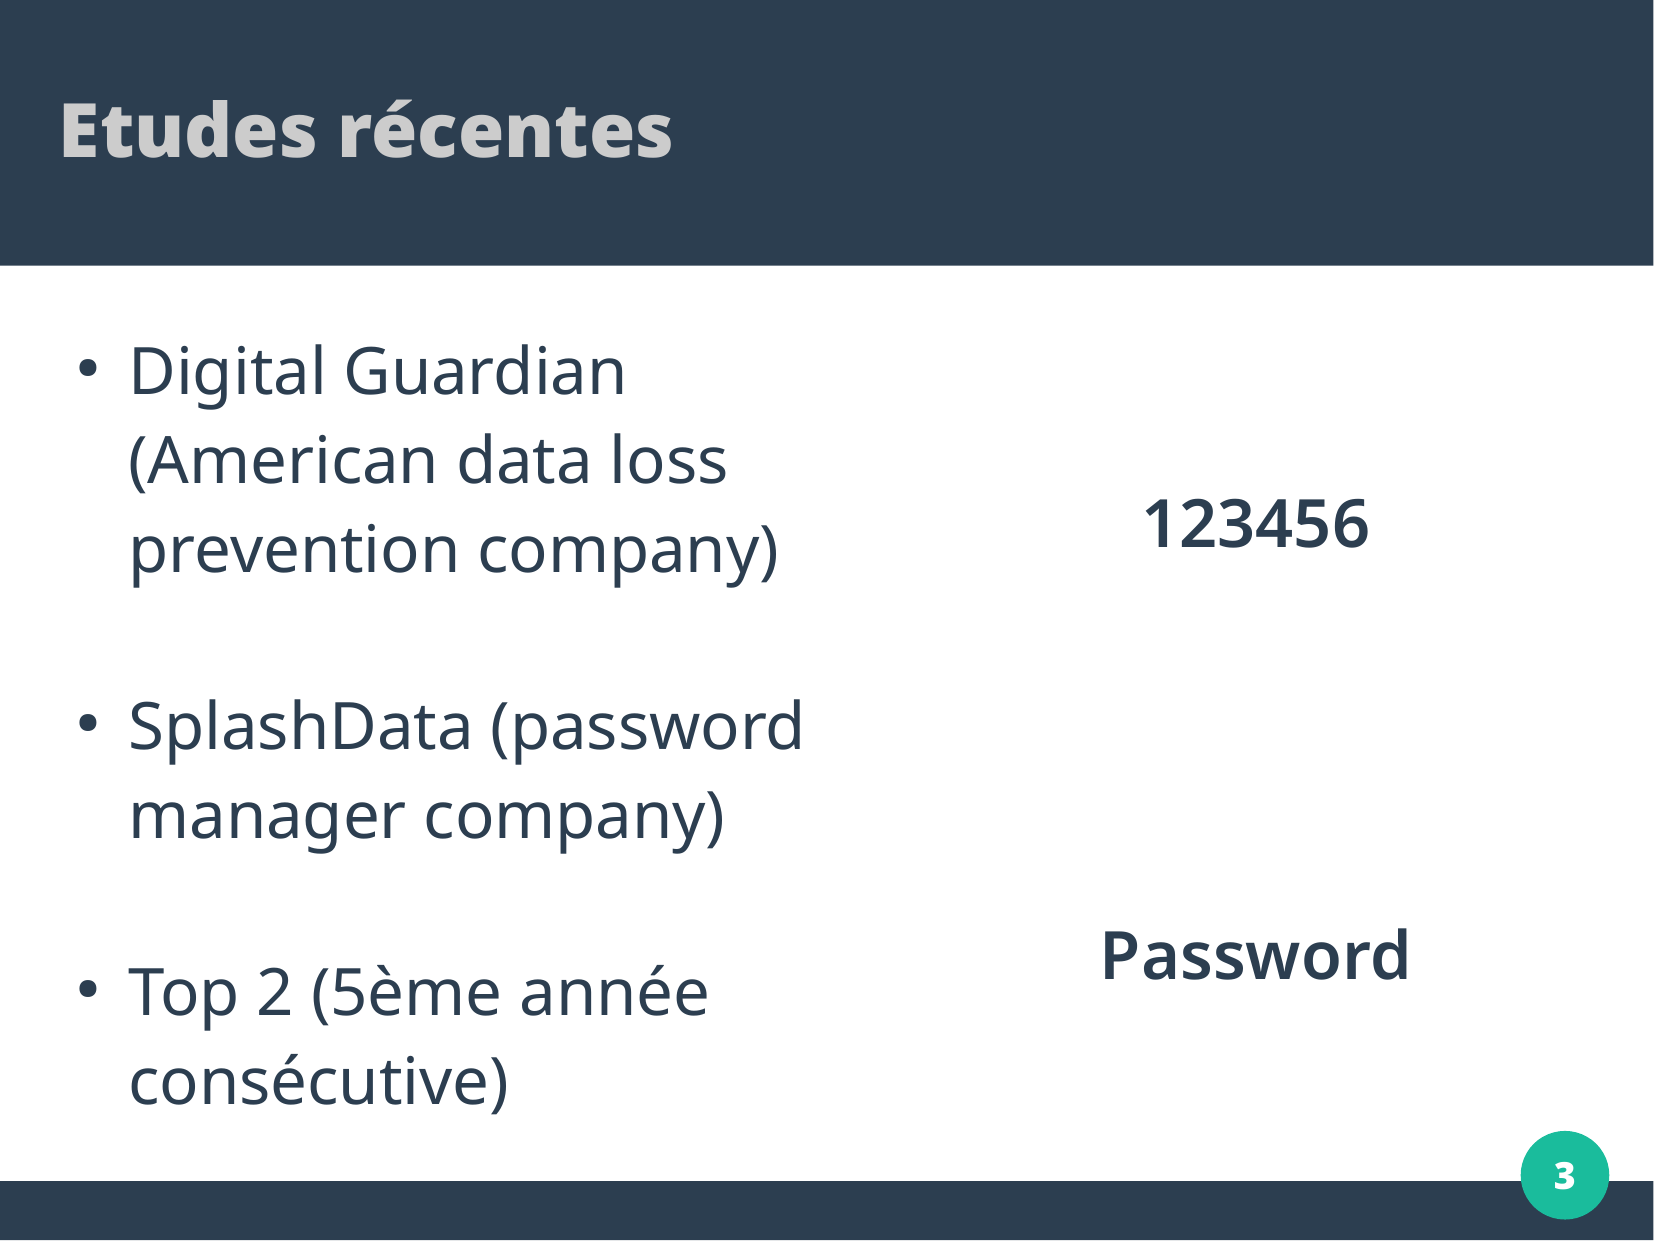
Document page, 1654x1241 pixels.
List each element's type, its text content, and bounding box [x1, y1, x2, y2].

list 123456 [845, 324, 1596, 720]
list Digital Guardian (American data loss prevention company) SplashData (password manager company) Top 2 (5ème année consécutive) [59, 324, 809, 1152]
title Etudes récentes [59, 49, 1595, 207]
list Password [845, 756, 1596, 1151]
